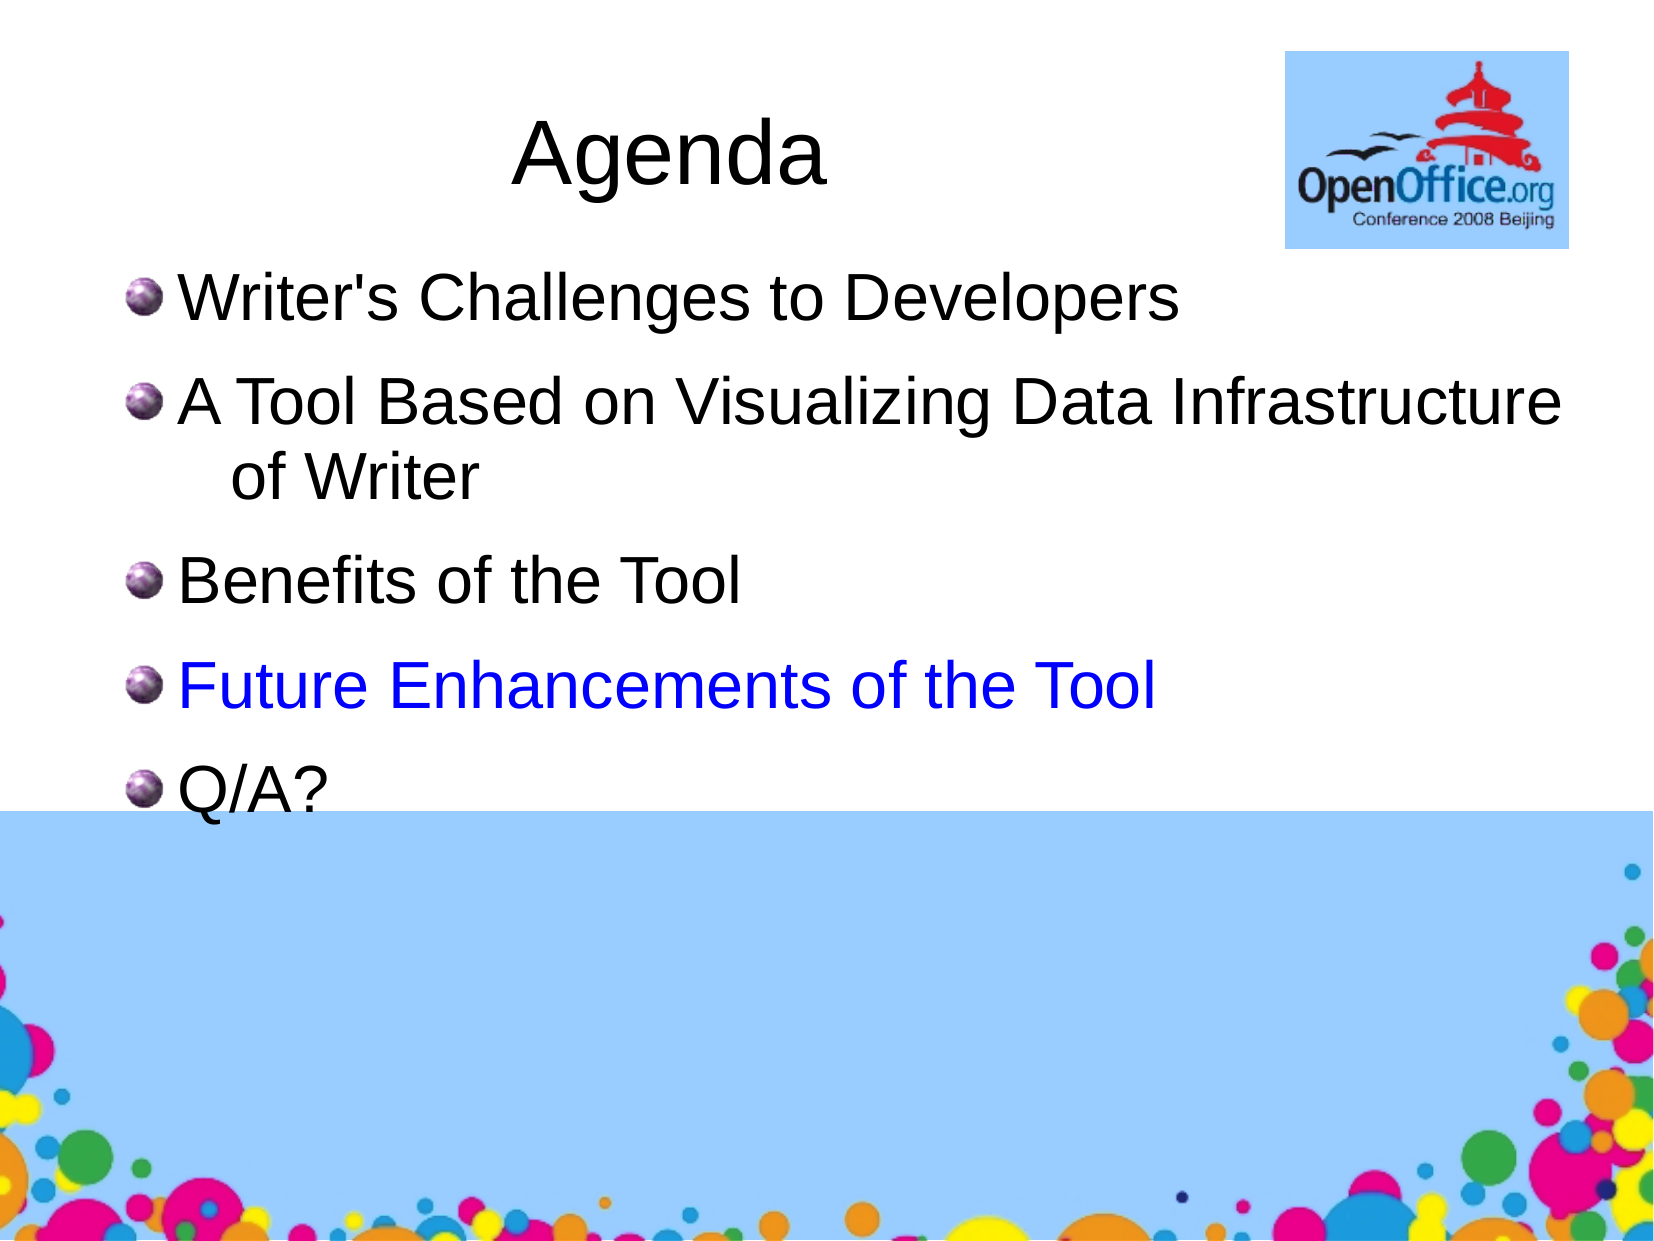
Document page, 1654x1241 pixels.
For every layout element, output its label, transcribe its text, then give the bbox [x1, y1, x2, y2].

picture [0, 810, 1654, 1241]
title Agenda [82, 49, 1258, 257]
picture [1285, 51, 1569, 250]
list Writer's Challenges to Developers A Tool Based on Visualizing Data Infrastructure of Writer Benefits of the Tool Future Enhancements of the Tool Q/A? [88, 259, 1607, 1109]
